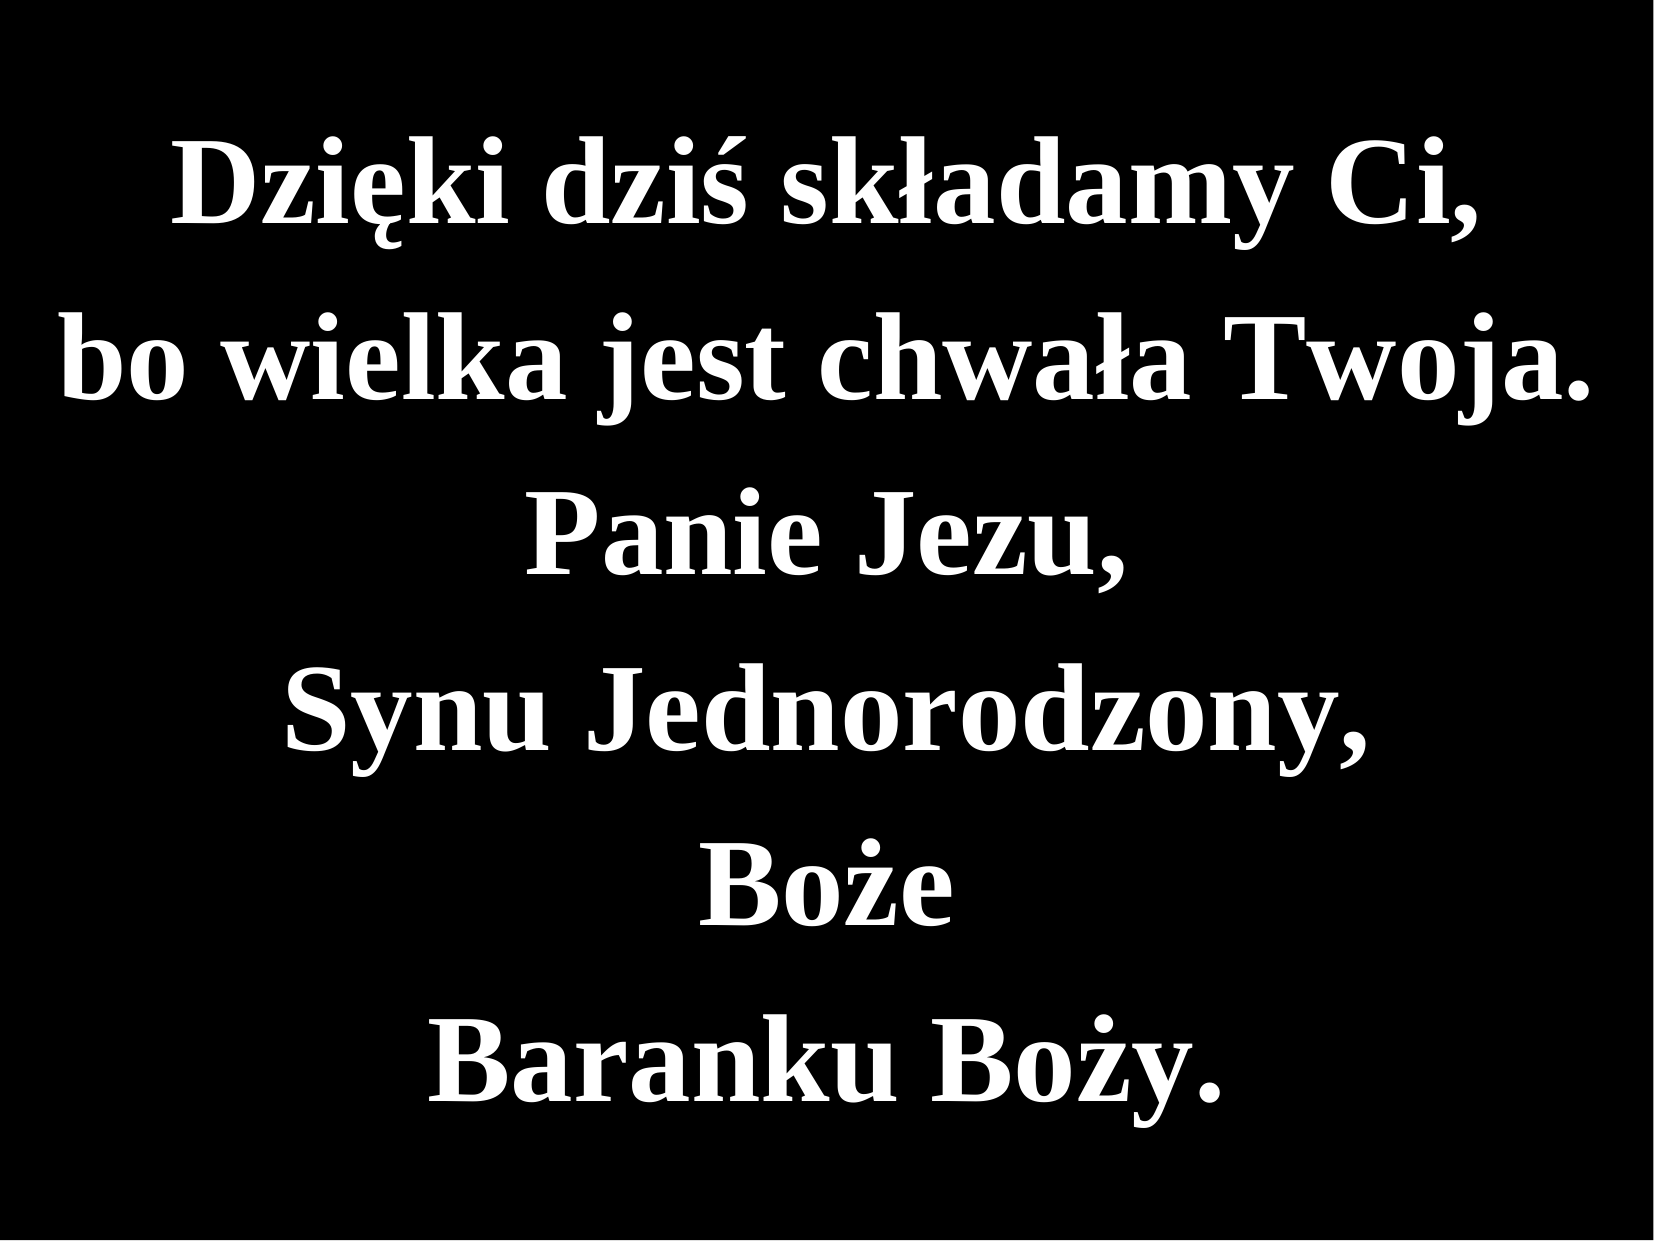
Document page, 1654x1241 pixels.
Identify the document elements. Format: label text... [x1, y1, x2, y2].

title Dzięki dziś składamy Ci, ppp bo wielka jest chwała Twoja. ppp Panie Jezu, ppp Synu Jednorodzony, ppp Boże ppp Baranku Boży. [0, 0, 1654, 1241]
